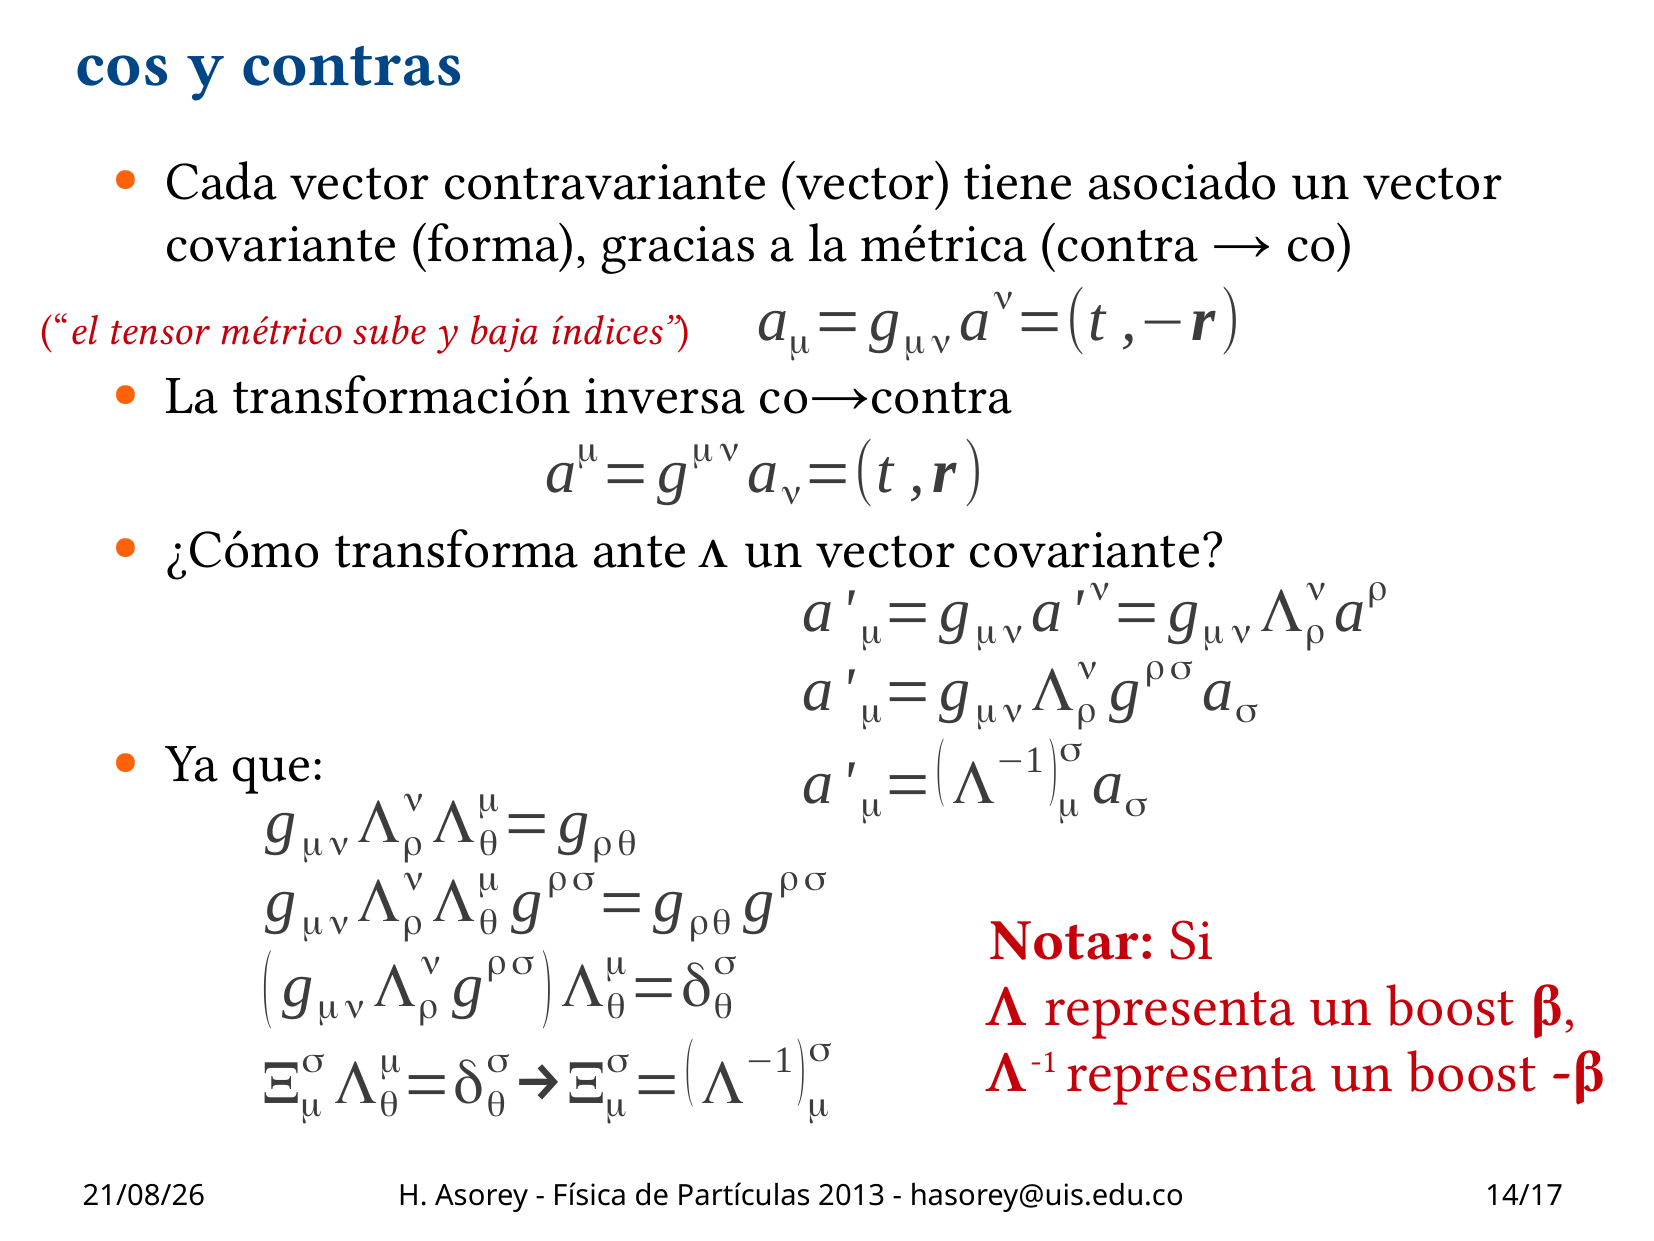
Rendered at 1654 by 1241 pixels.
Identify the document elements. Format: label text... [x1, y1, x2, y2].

list Cada vector contravariante (vector) tiene asociado un vector covariante (forma), gracias a la métrica (contra → co) La transformación inversa co→contra ¿Cómo transforma ante Λ un vector covariante? Ya que: [82, 150, 1571, 1156]
chart [537, 435, 991, 510]
text_box (“el tensor métrico sube y baja índices”) [26, 300, 706, 363]
text_box Notar: Si Λ representa un boost β, Λ-1 representa un boost -β [974, 900, 1621, 1114]
chart [255, 575, 1394, 1126]
title cos y contras [75, 13, 1564, 115]
chart [749, 283, 1249, 362]
